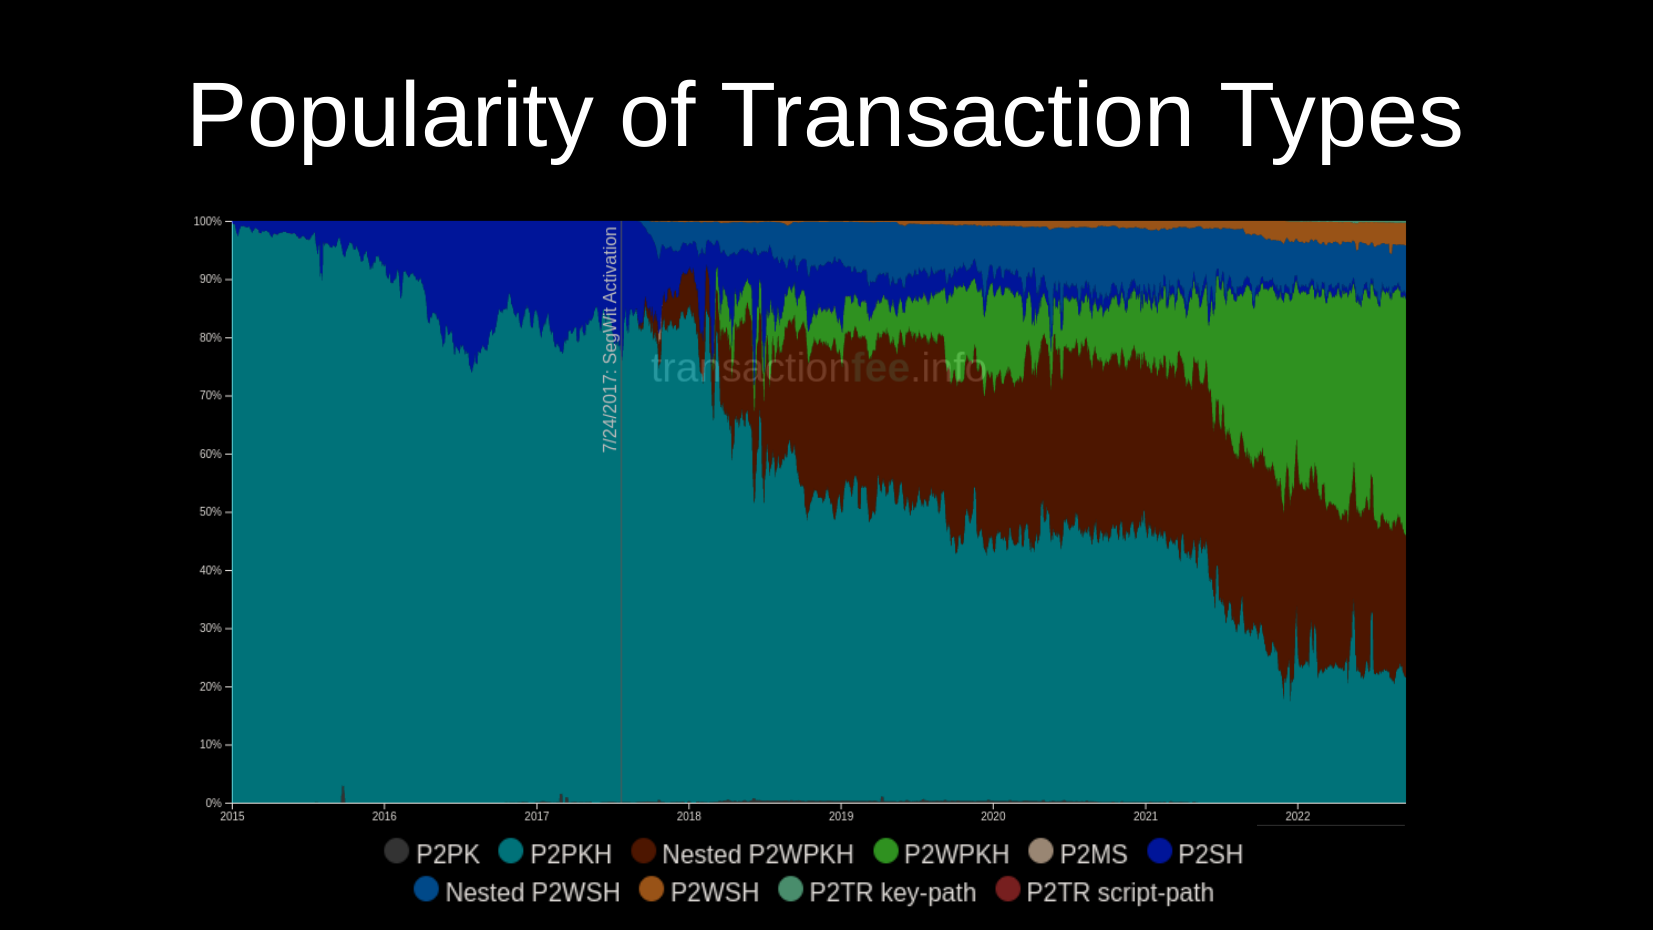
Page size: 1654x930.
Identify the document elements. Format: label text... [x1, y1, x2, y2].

title Popularity of Transaction Types [82, 37, 1571, 193]
picture [182, 201, 1426, 927]
